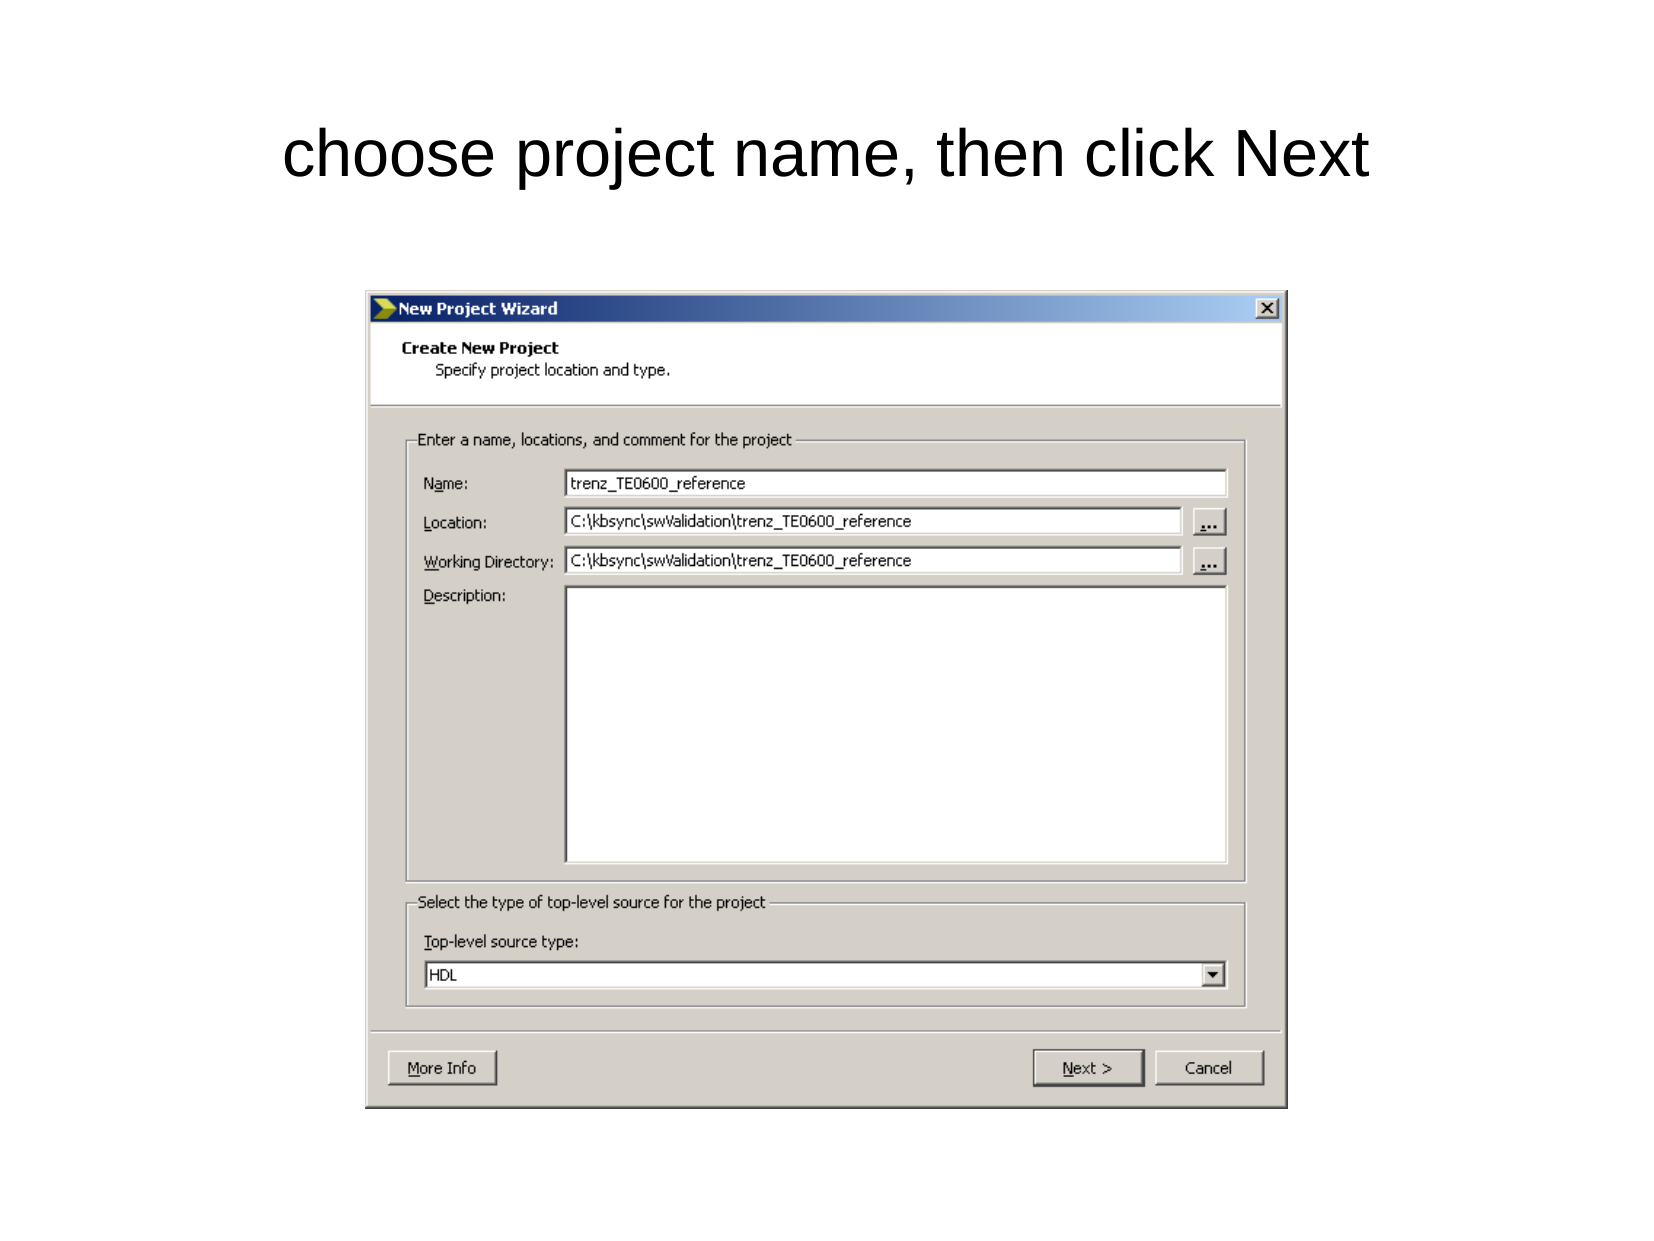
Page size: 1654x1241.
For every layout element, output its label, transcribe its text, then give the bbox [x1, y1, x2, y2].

picture [365, 290, 1288, 1109]
title choose project name, then click Next [82, 49, 1571, 257]
